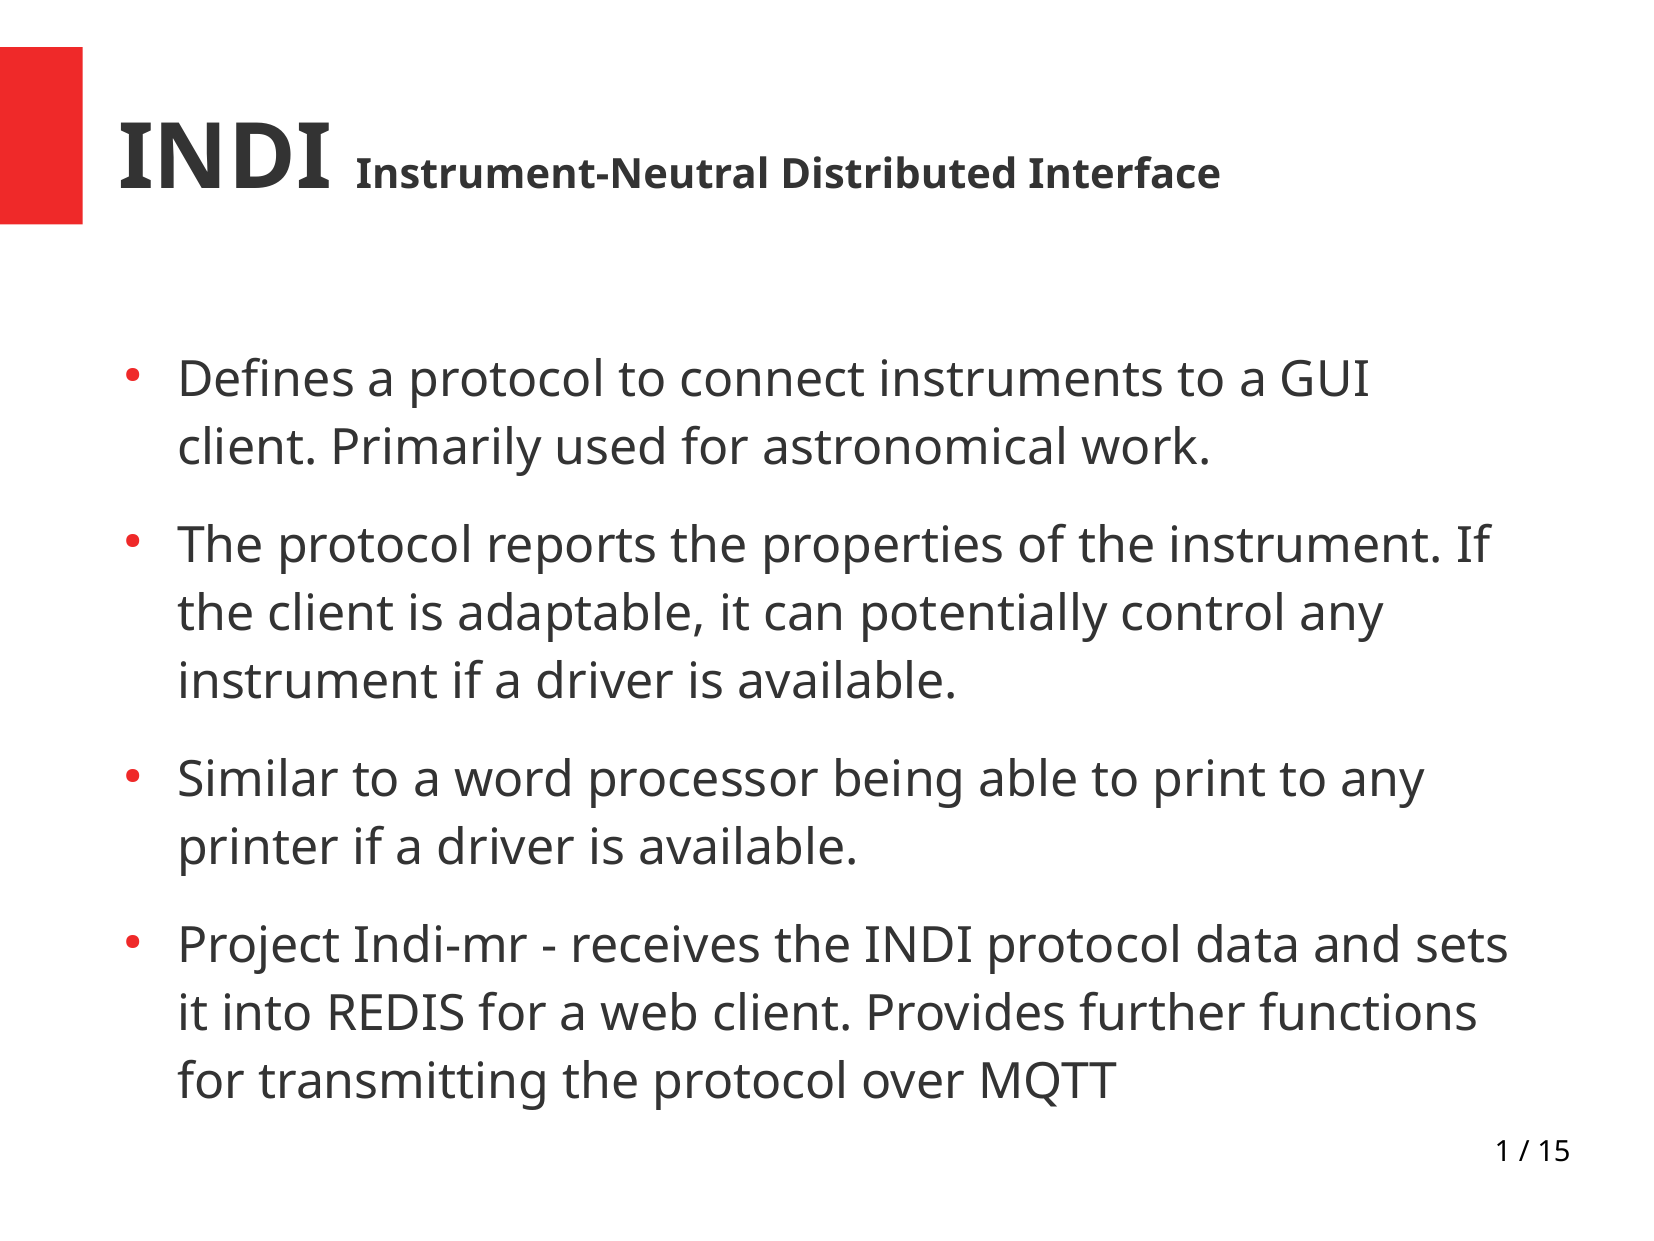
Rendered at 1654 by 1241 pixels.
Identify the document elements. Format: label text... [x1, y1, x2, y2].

list Defines a protocol to connect instruments to a GUI client. Primarily used for astronomical work. The protocol reports the properties of the instrument. If the client is adaptable, it can potentially control any instrument if a driver is available. Similar to a word processor being able to print to any printer if a driver is available. Project Indi-mr - receives the INDI protocol data and sets it into REDIS for a web client. Provides further functions for transmitting the protocol over MQTT [106, 342, 1524, 945]
title INDI Instrument-Neutral Distributed Interface [118, 49, 1571, 257]
